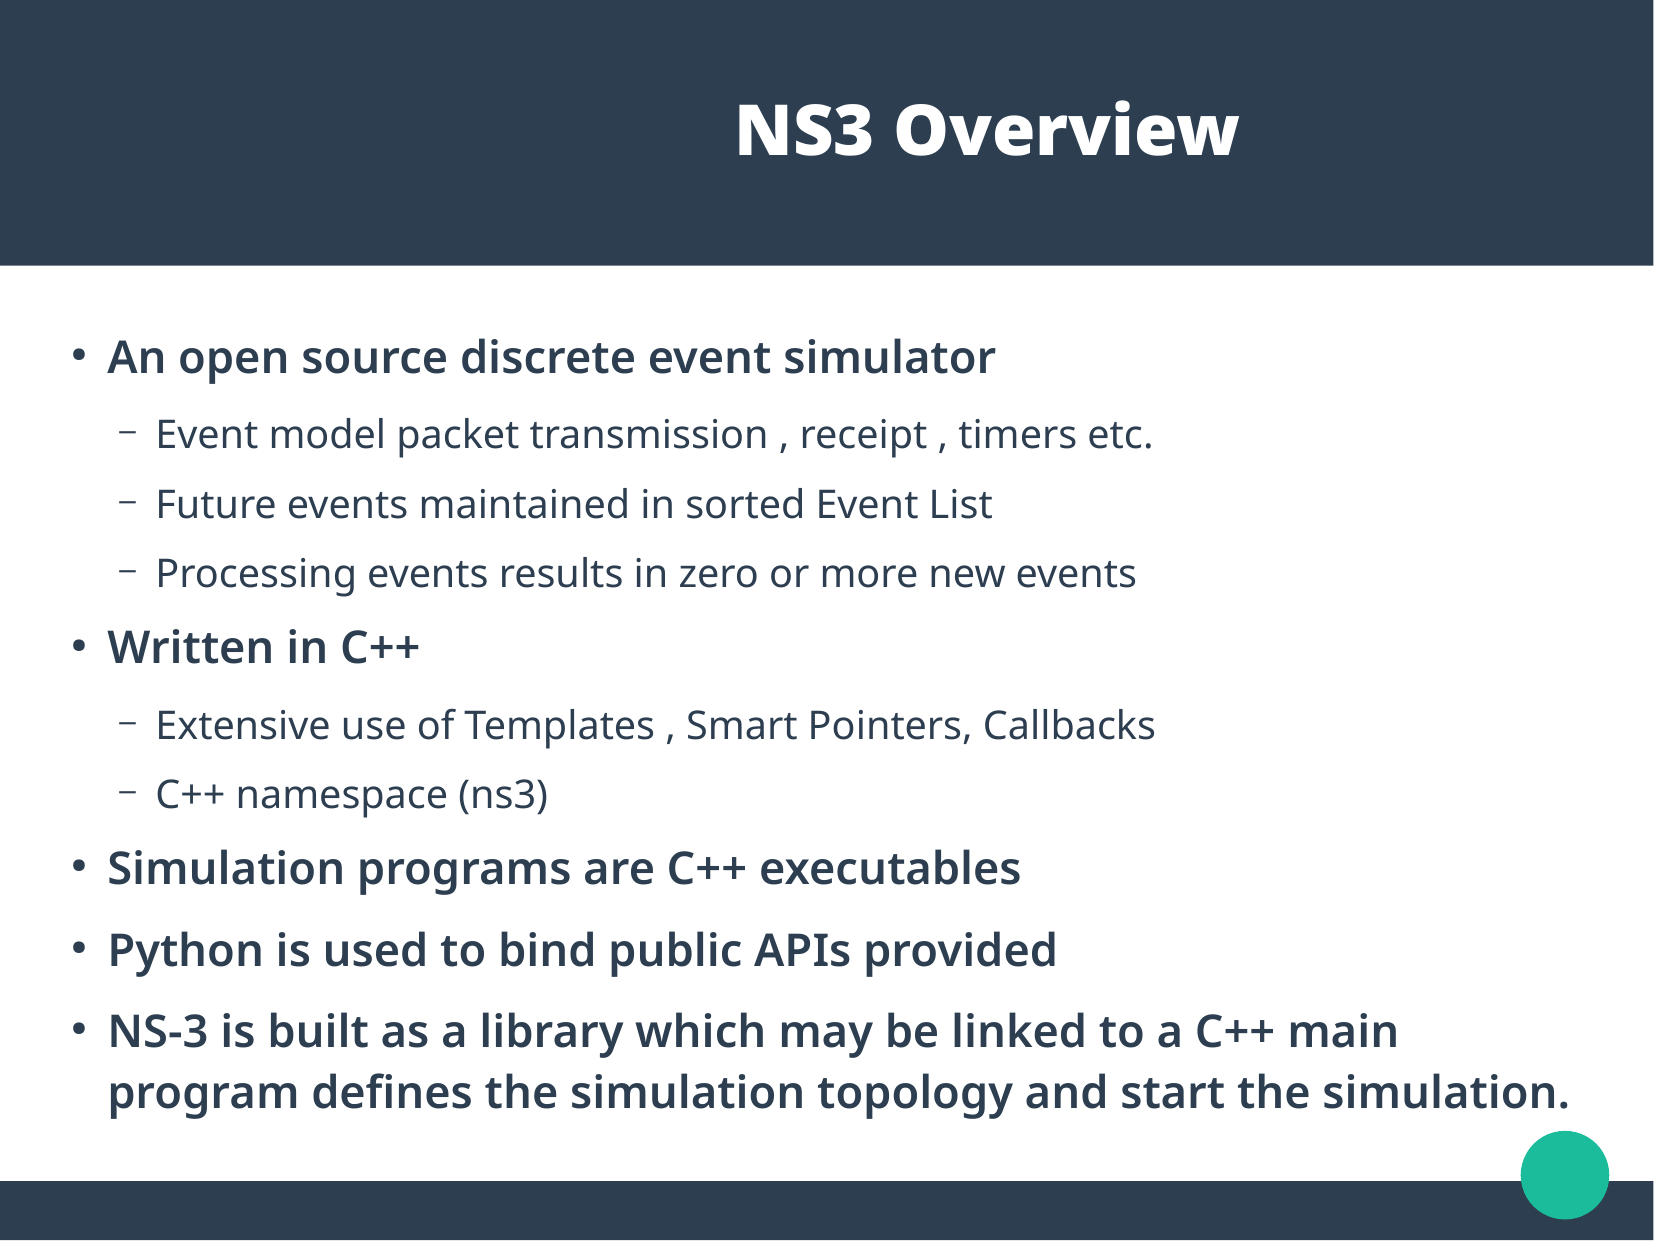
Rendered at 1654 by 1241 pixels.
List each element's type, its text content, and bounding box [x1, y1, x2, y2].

title NS3 Overview [59, 49, 1595, 207]
list An open source discrete event simulator Event model packet transmission , receipt , timers etc. Future events maintained in sorted Event List Processing events results in zero or more new events Written in C++ Extensive use of Templates , Smart Pointers, Callbacks C++ namespace (ns3) Simulation programs are C++ executables Python is used to bind public APIs provided NS-3 is built as a library which may be linked to a C++ main program defines the simulation topology and start the simulation. [59, 324, 1595, 1152]
